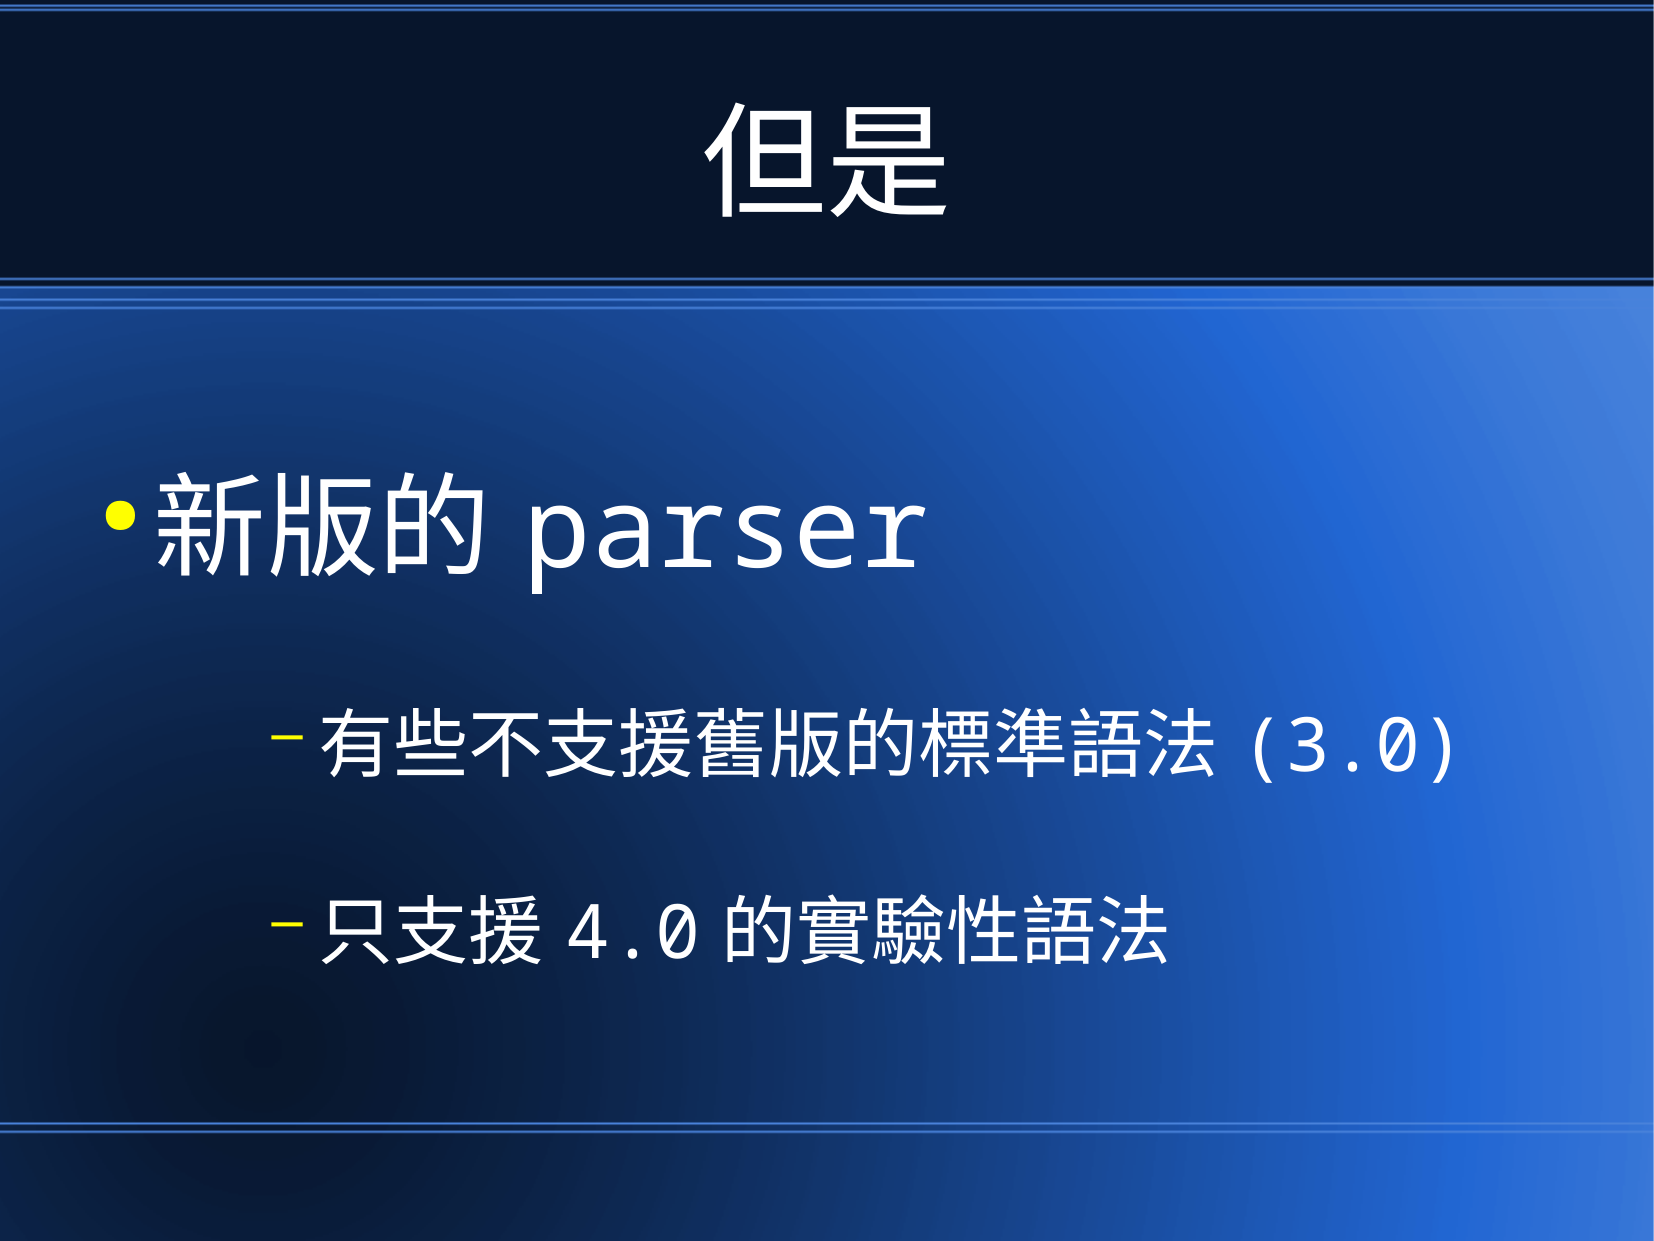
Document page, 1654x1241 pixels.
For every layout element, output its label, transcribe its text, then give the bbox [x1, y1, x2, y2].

list 新版的parser 有些不支援舊版的標準語法(3.0) 只支援4.0的實驗性語法 [82, 355, 1571, 1241]
title 但是 [82, 49, 1571, 257]
picture [0, 0, 1654, 1241]
